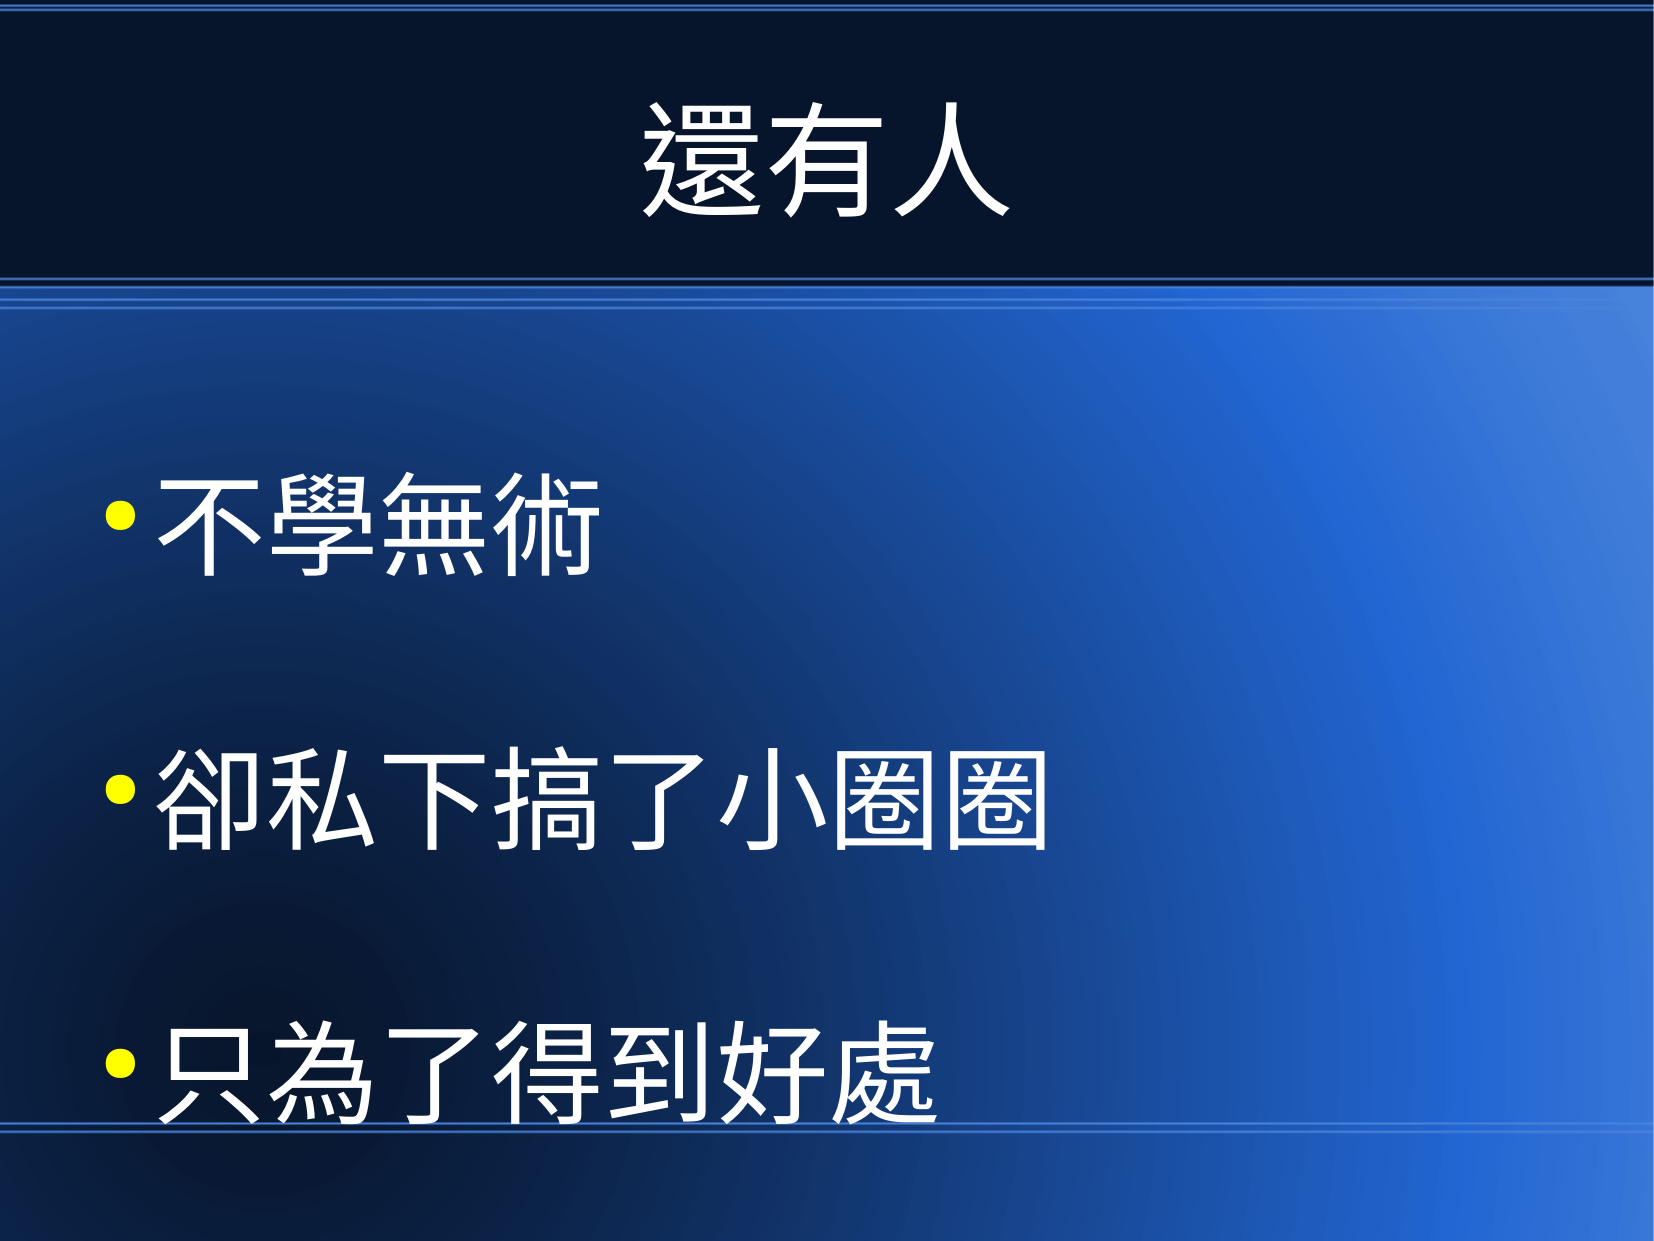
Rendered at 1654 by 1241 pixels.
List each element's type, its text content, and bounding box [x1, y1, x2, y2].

title 還有人 [82, 49, 1571, 257]
list 不學無術 卻私下搞了小圈圈 只為了得到好處 [82, 355, 1571, 1241]
picture [0, 0, 1654, 1241]
